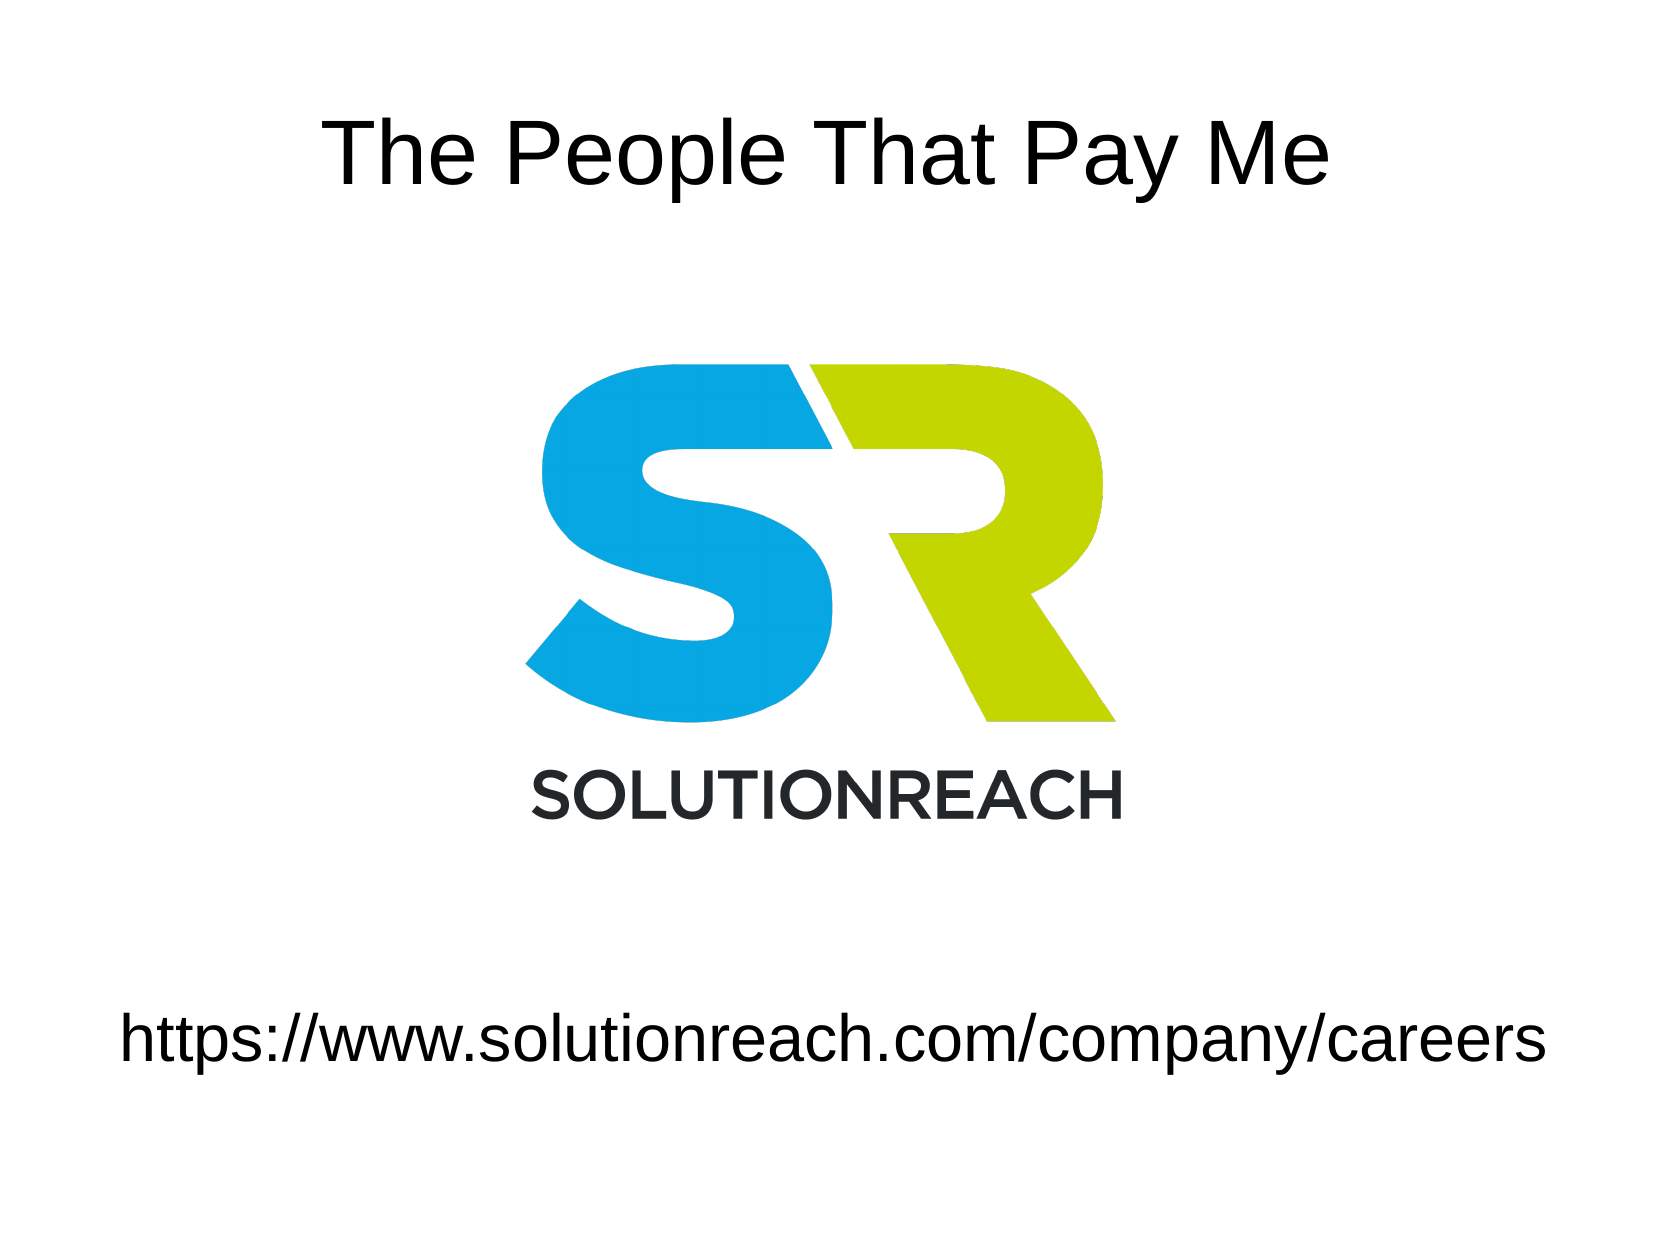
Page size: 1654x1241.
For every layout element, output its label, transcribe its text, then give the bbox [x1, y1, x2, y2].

title The People That Pay Me [82, 49, 1571, 257]
text_box https://www.solutionreach.com/company/careers [105, 993, 1606, 1186]
picture [435, 239, 1229, 993]
